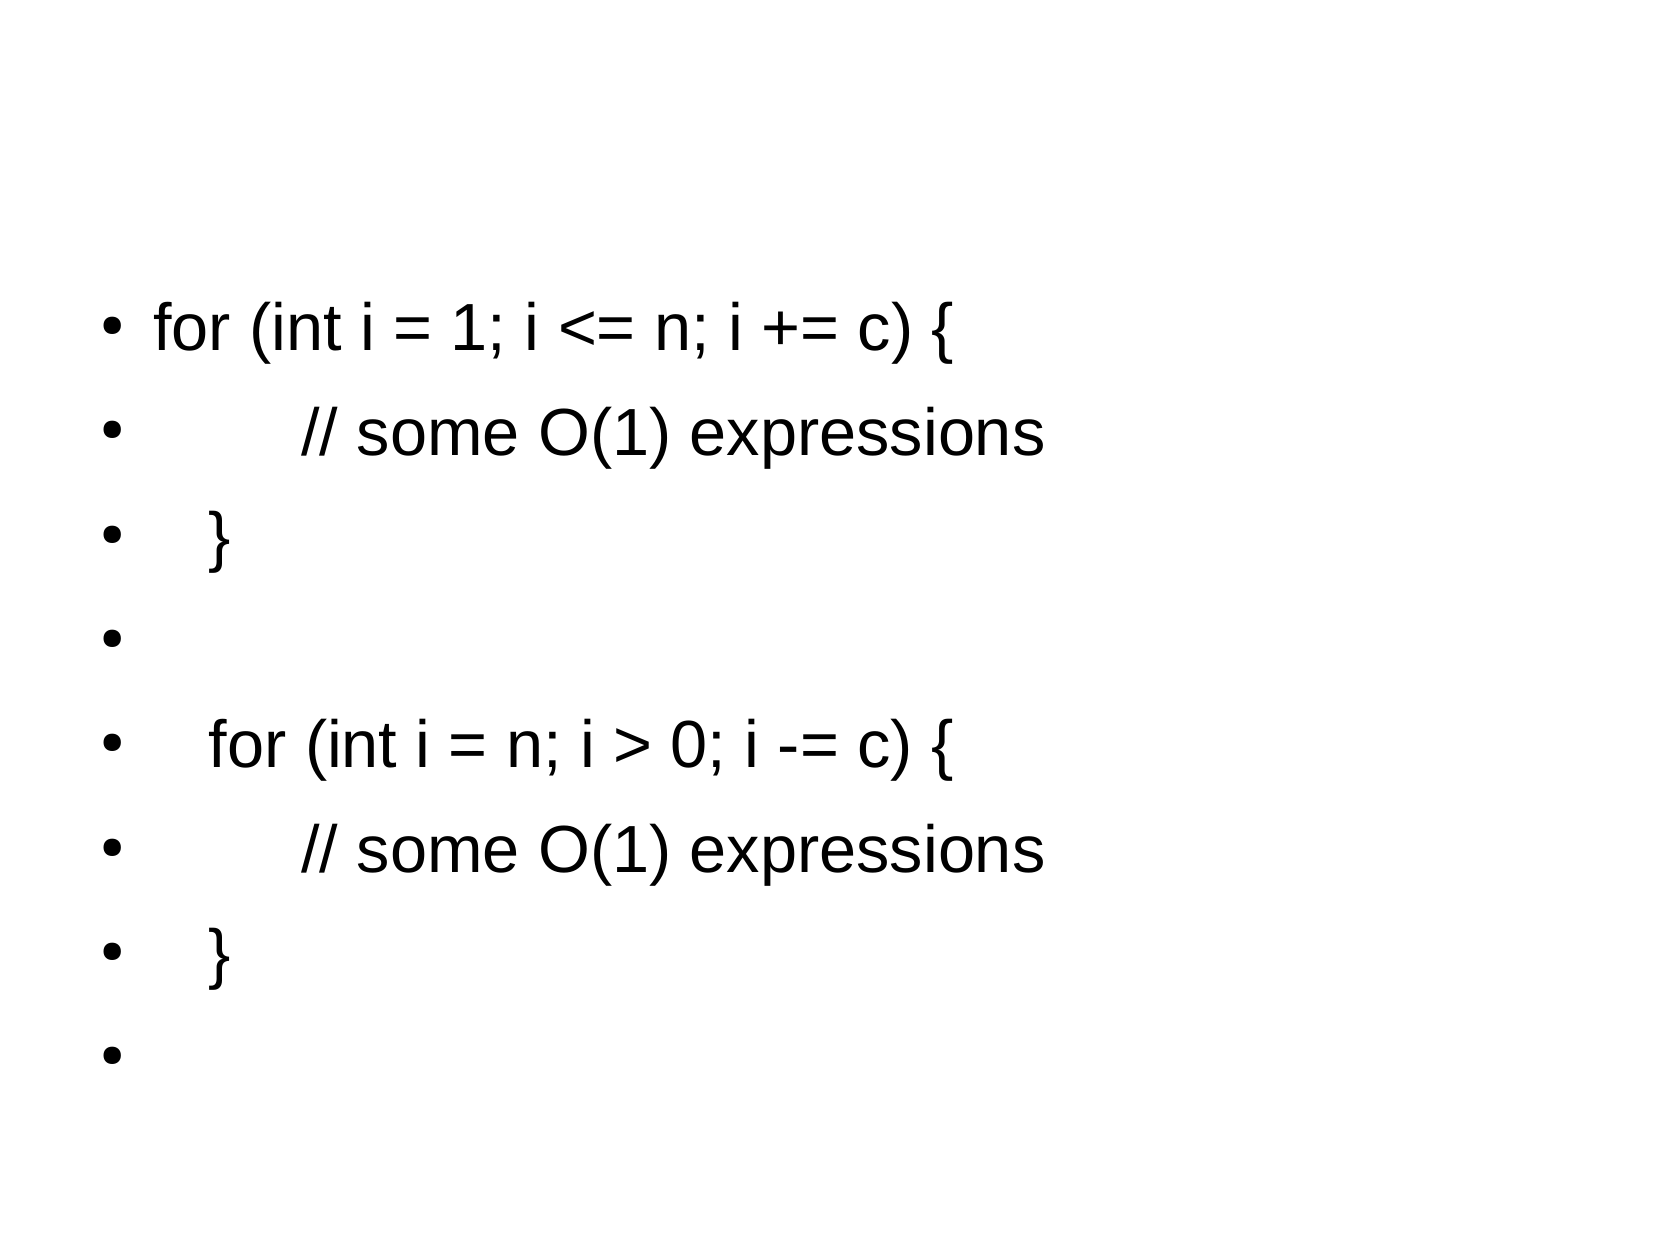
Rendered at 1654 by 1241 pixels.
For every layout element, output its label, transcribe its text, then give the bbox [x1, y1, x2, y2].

list for (int i = 1; i <= n; i += c) { // some O(1) expressions } for (int i = n; i > 0; i -= c) { // some O(1) expressions } [82, 290, 1571, 1010]
